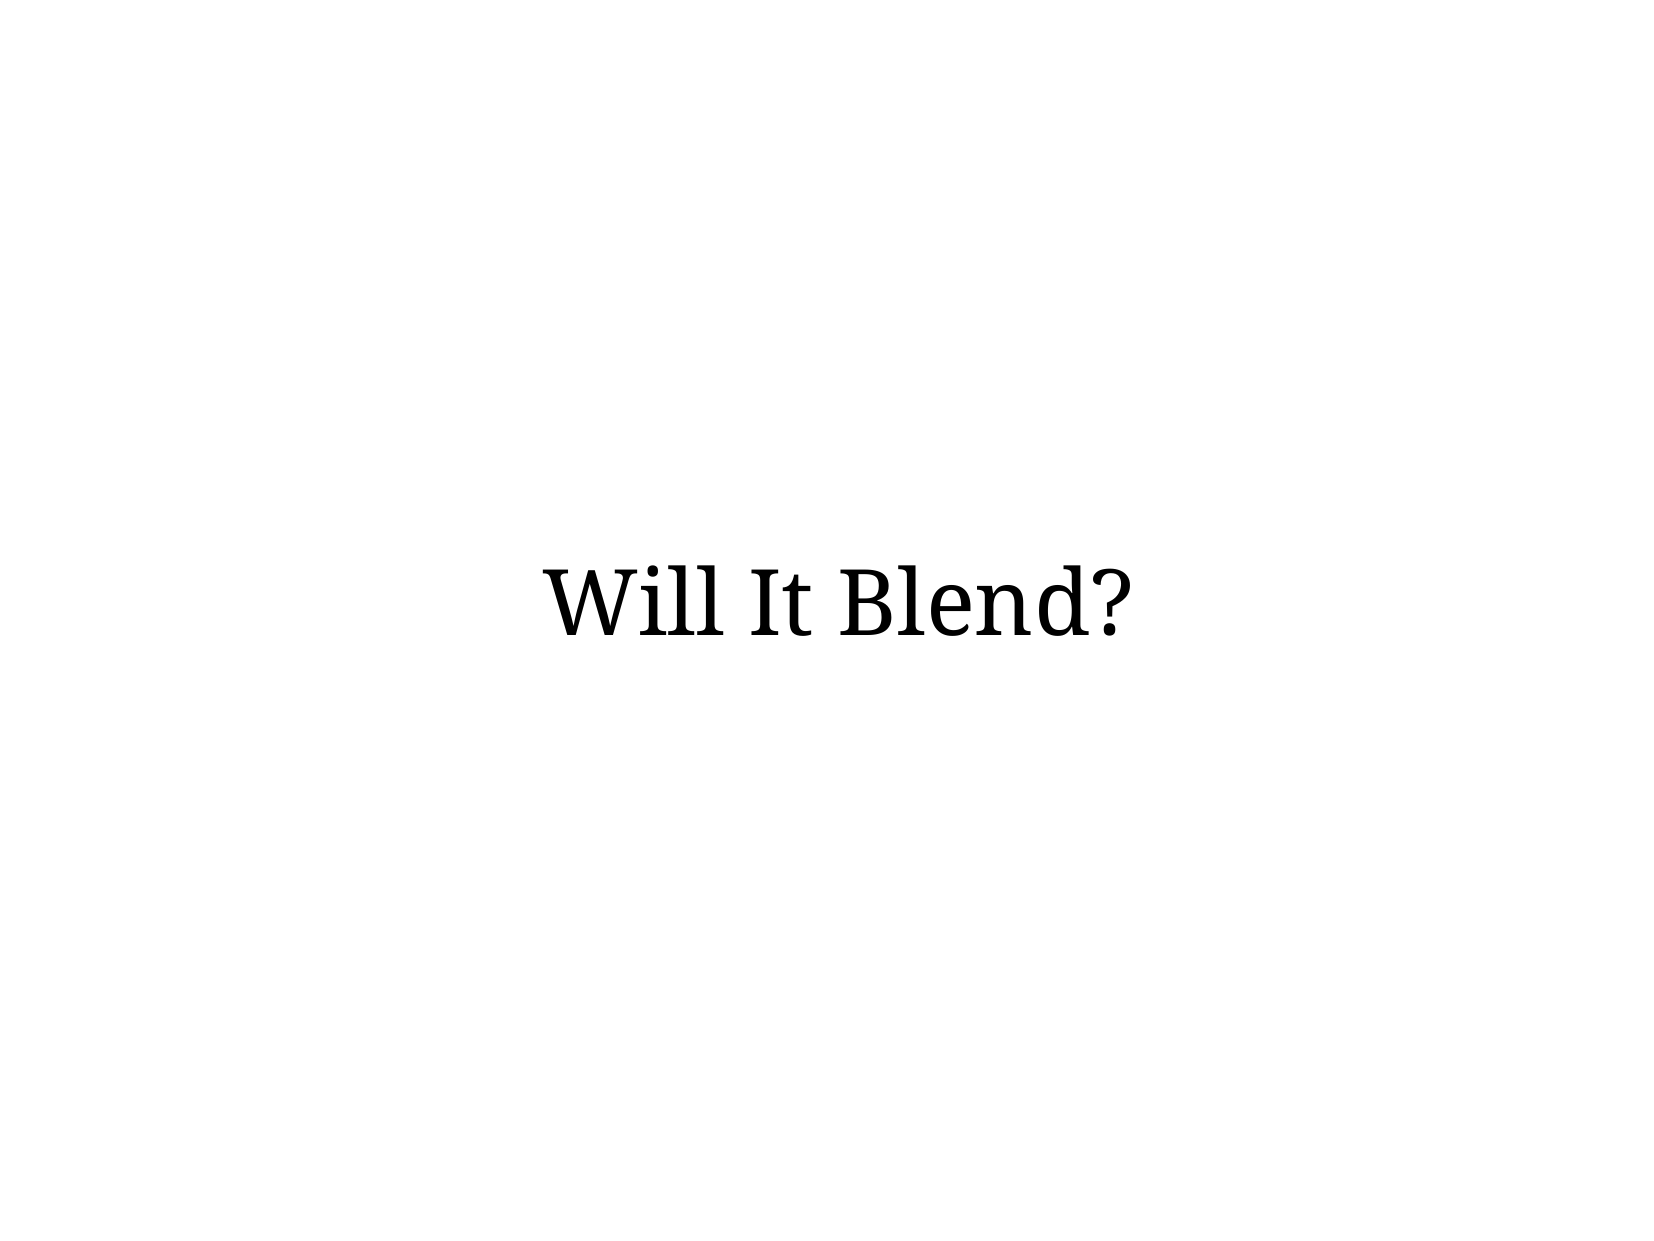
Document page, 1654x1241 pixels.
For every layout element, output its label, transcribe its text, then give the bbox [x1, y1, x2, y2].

title Will It Blend? [94, 496, 1583, 704]
